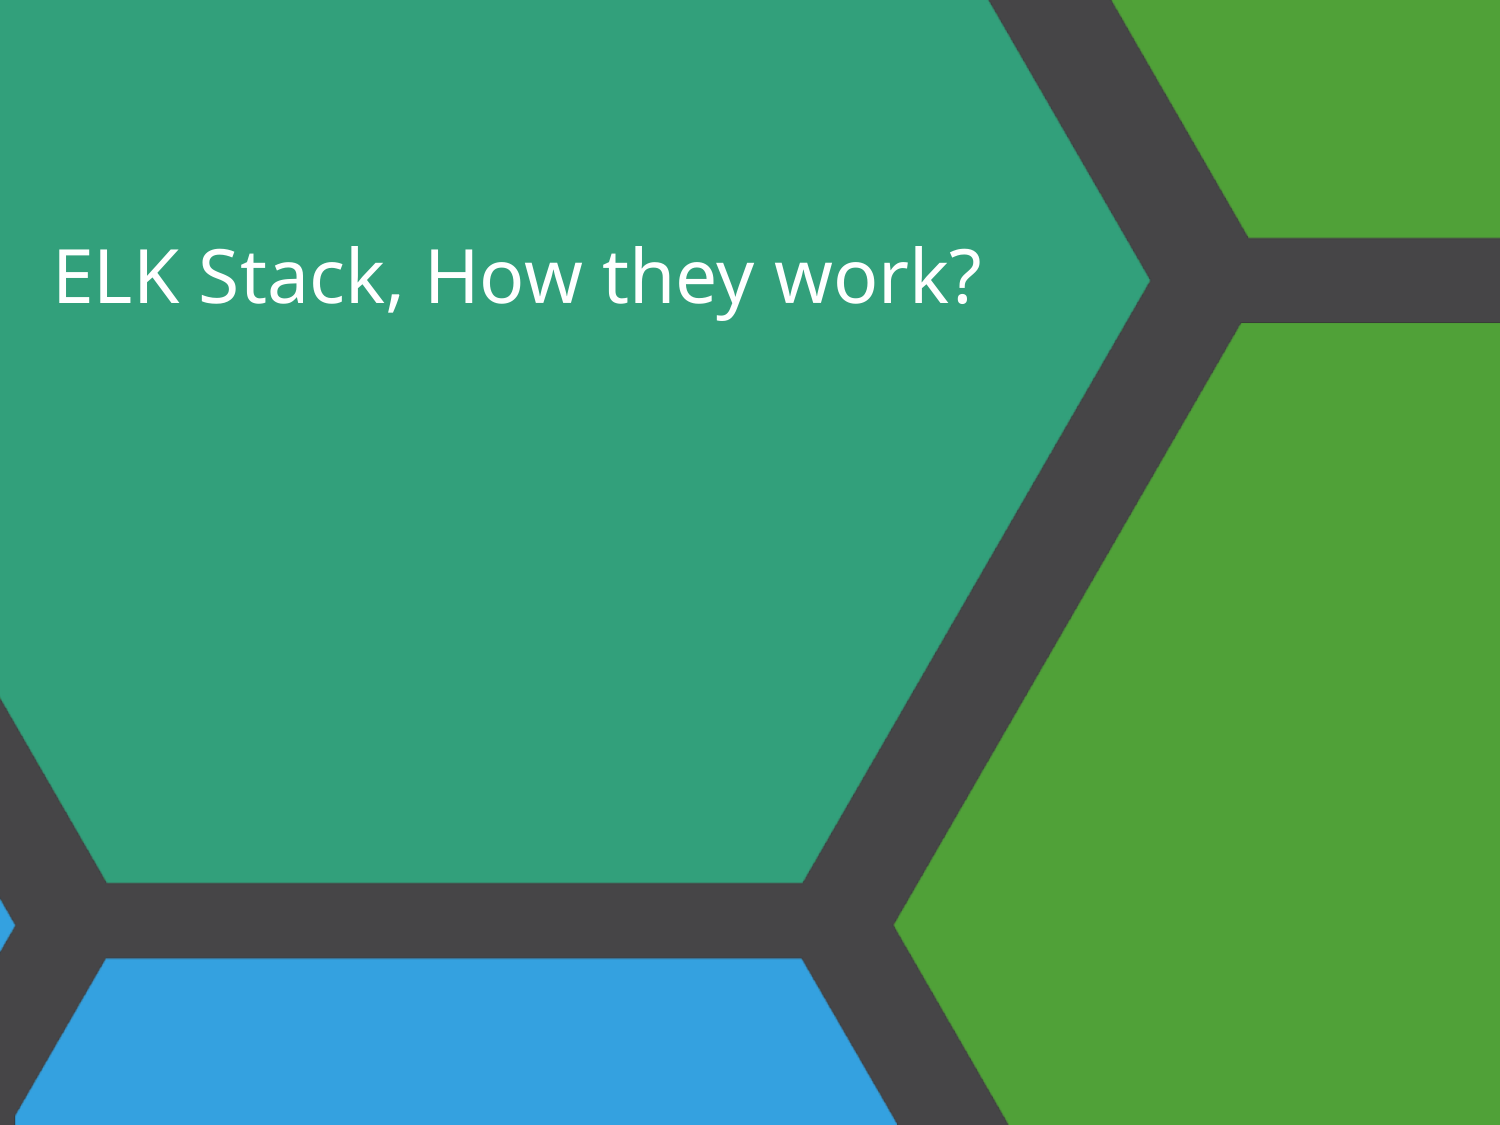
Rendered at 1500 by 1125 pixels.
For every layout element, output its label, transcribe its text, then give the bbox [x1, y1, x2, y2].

picture [0, 0, 1500, 1125]
title ELK Stack, How they work? [52, 147, 1099, 401]
